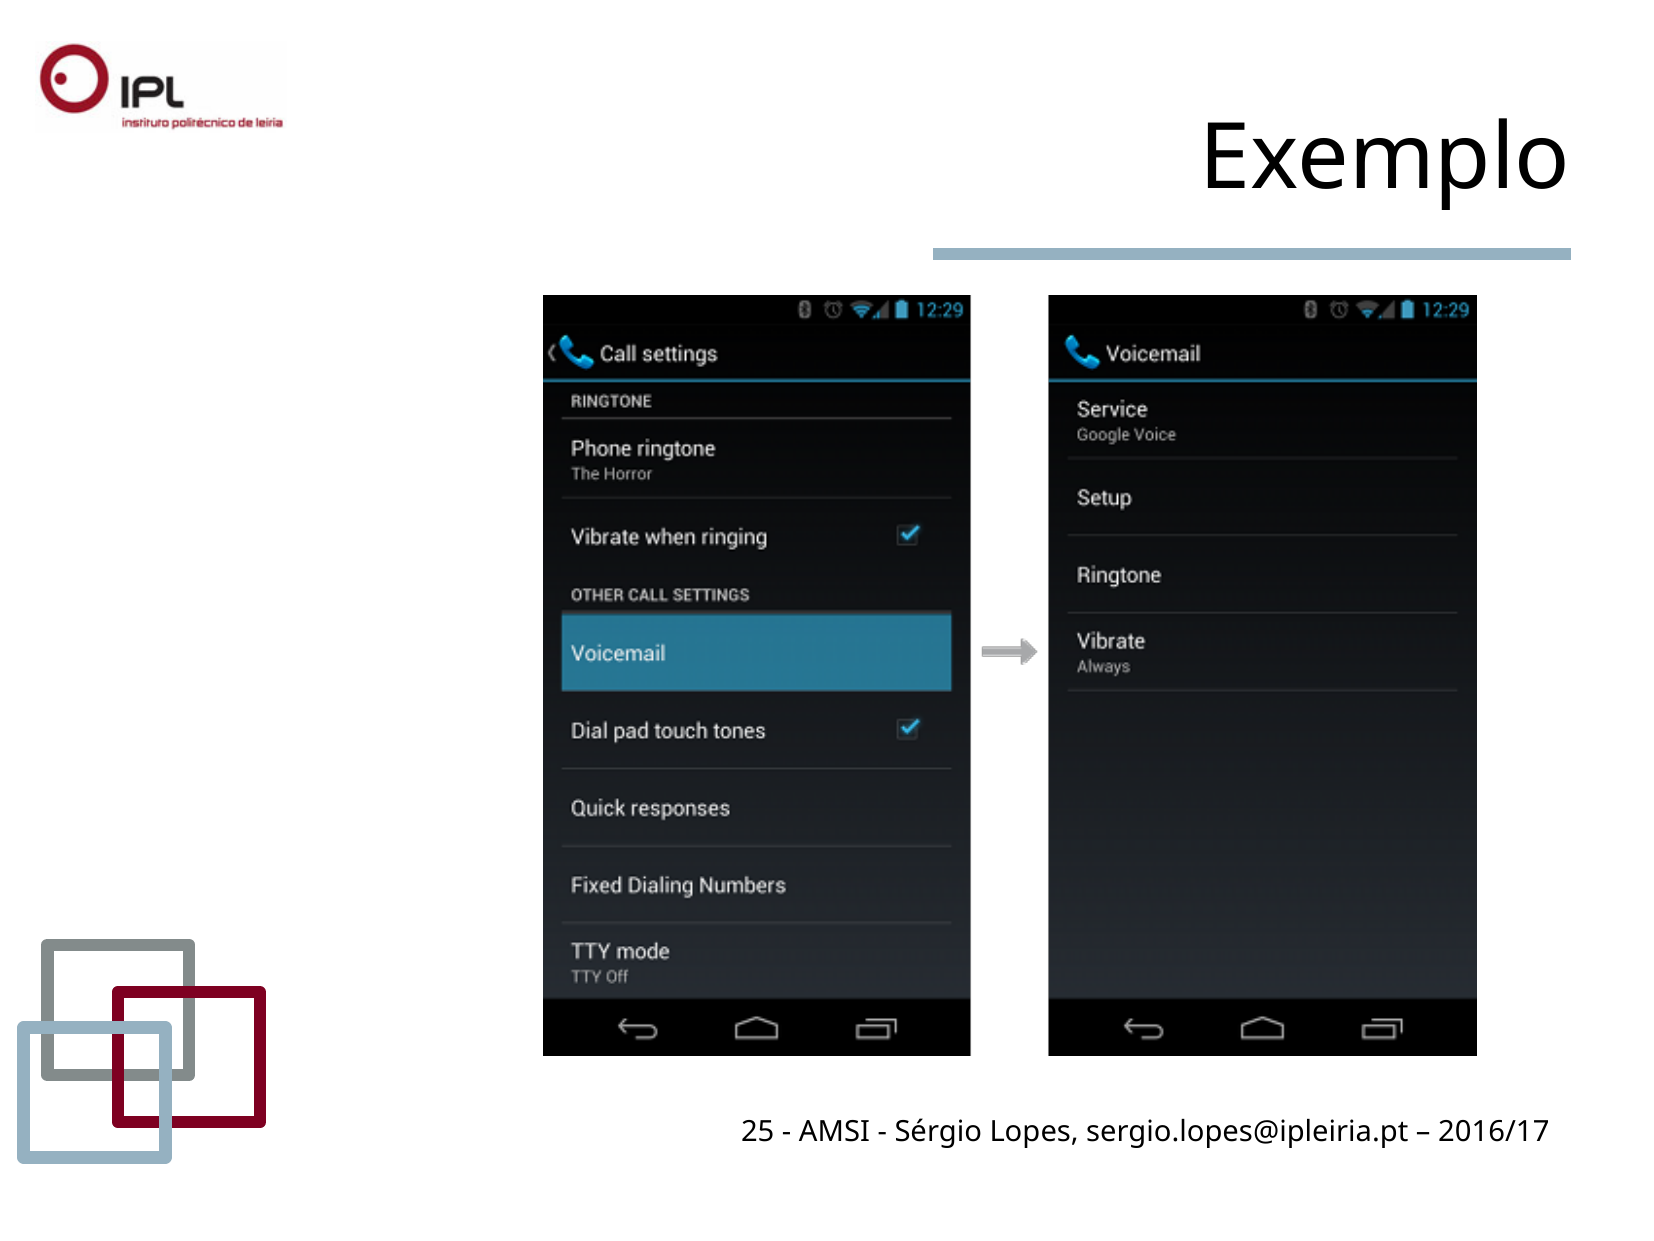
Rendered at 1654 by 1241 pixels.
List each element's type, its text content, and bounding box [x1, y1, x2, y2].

picture [543, 295, 1477, 1056]
title Exemplo [82, 49, 1571, 257]
text_box 25 - AMSI - Sérgio Lopes, sergio.lopes@ipleiria.pt – 2016/17 [242, 1103, 1565, 1158]
picture [35, 41, 291, 133]
